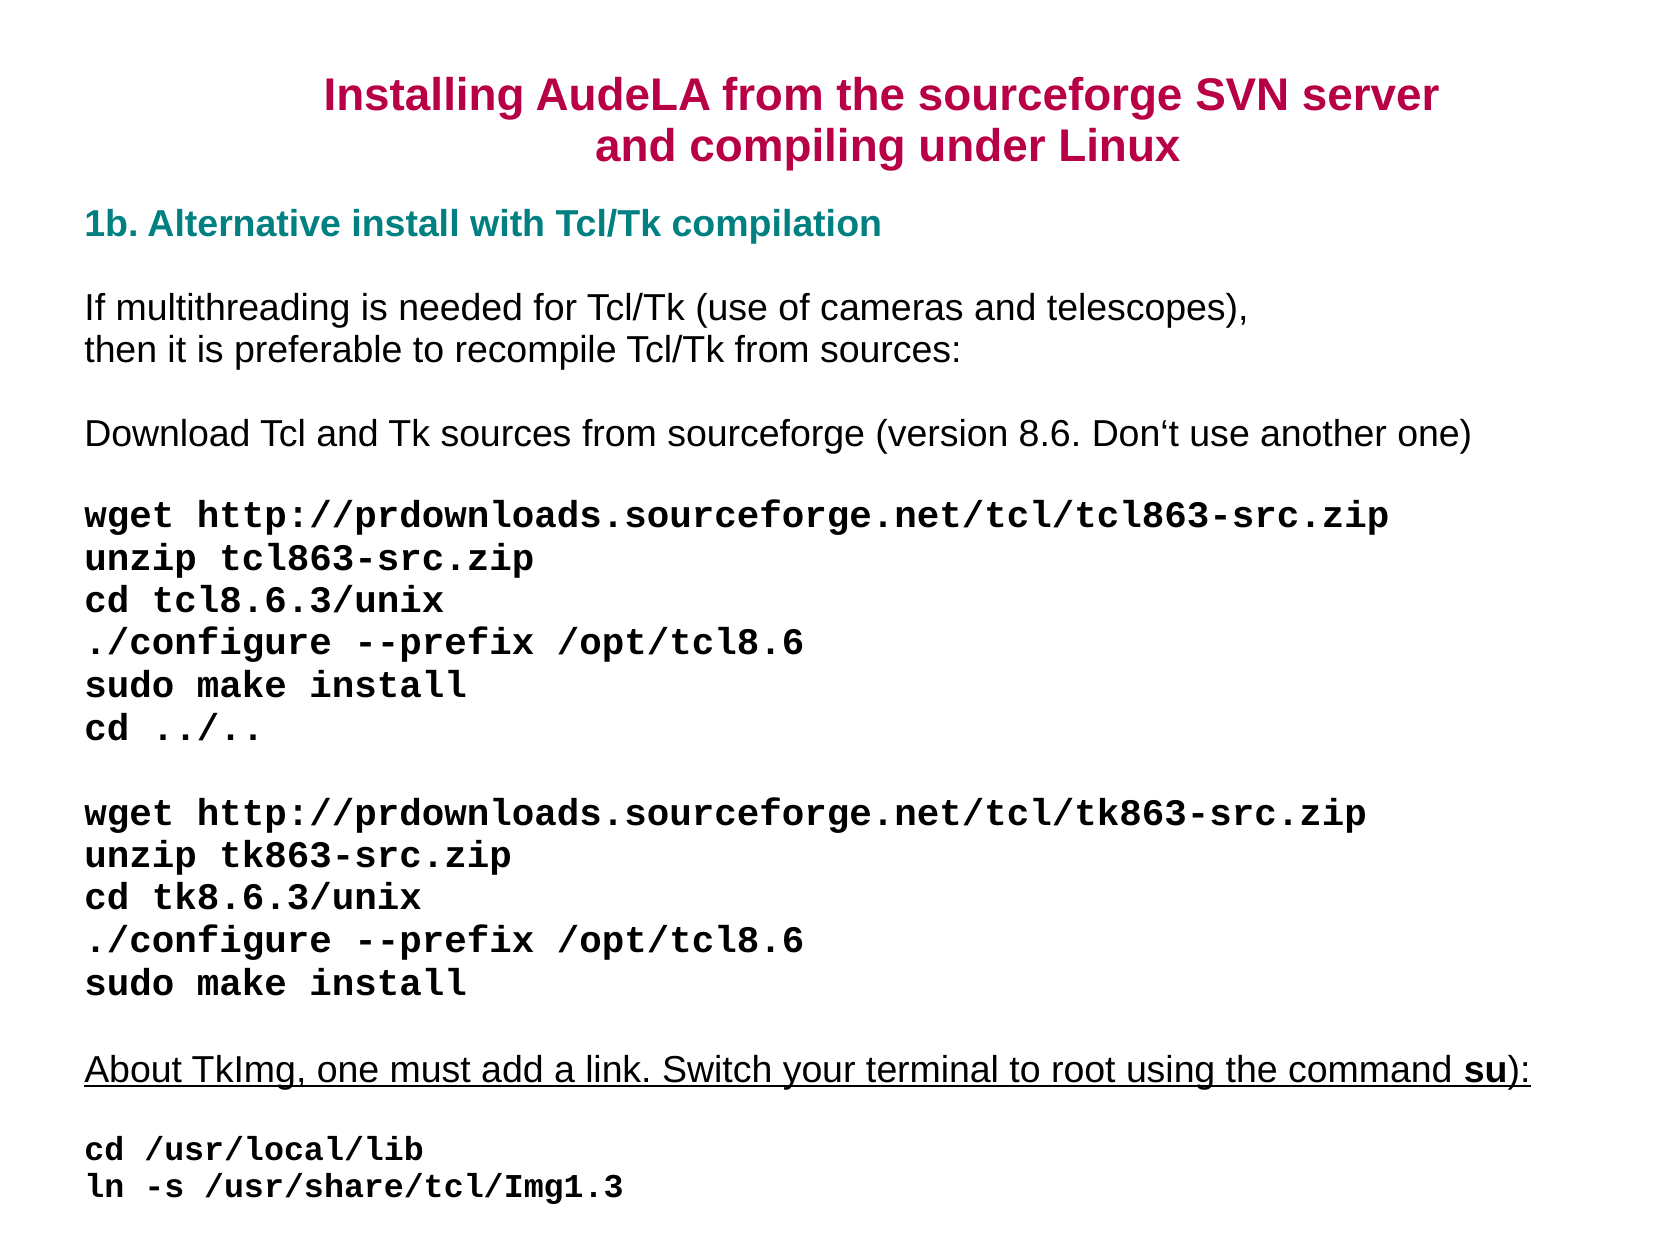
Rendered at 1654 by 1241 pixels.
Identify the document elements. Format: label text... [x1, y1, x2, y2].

text_box Installing AudeLA from the sourceforge SVN server and compiling under Linux [308, 61, 1468, 181]
text_box 1b. Alternative install with Tcl/Tk compilation If multithreading is needed for Tcl/Tk (use of cameras and telescopes), then it is preferable to recompile Tcl/Tk from sources: Download Tcl and Tk sources from sourceforge (version 8.6. Don‘t use another one) wget http://prdownloads.sourceforge.net/tcl/tcl863-src.zip unzip tcl863-src.zip cd tcl8.6.3/unix ./configure --prefix /opt/tcl8.6 sudo make install cd ../.. wget http://prdownloads.sourceforge.net/tcl/tk863-src.zip unzip tk863-src.zip cd tk8.6.3/unix ./configure --prefix /opt/tcl8.6 sudo make install About TkImg, one must add a link. Switch your terminal to root using the command su): cd /usr/local/lib ln -s /usr/share/tcl/Img1.3 [69, 194, 1595, 1241]
